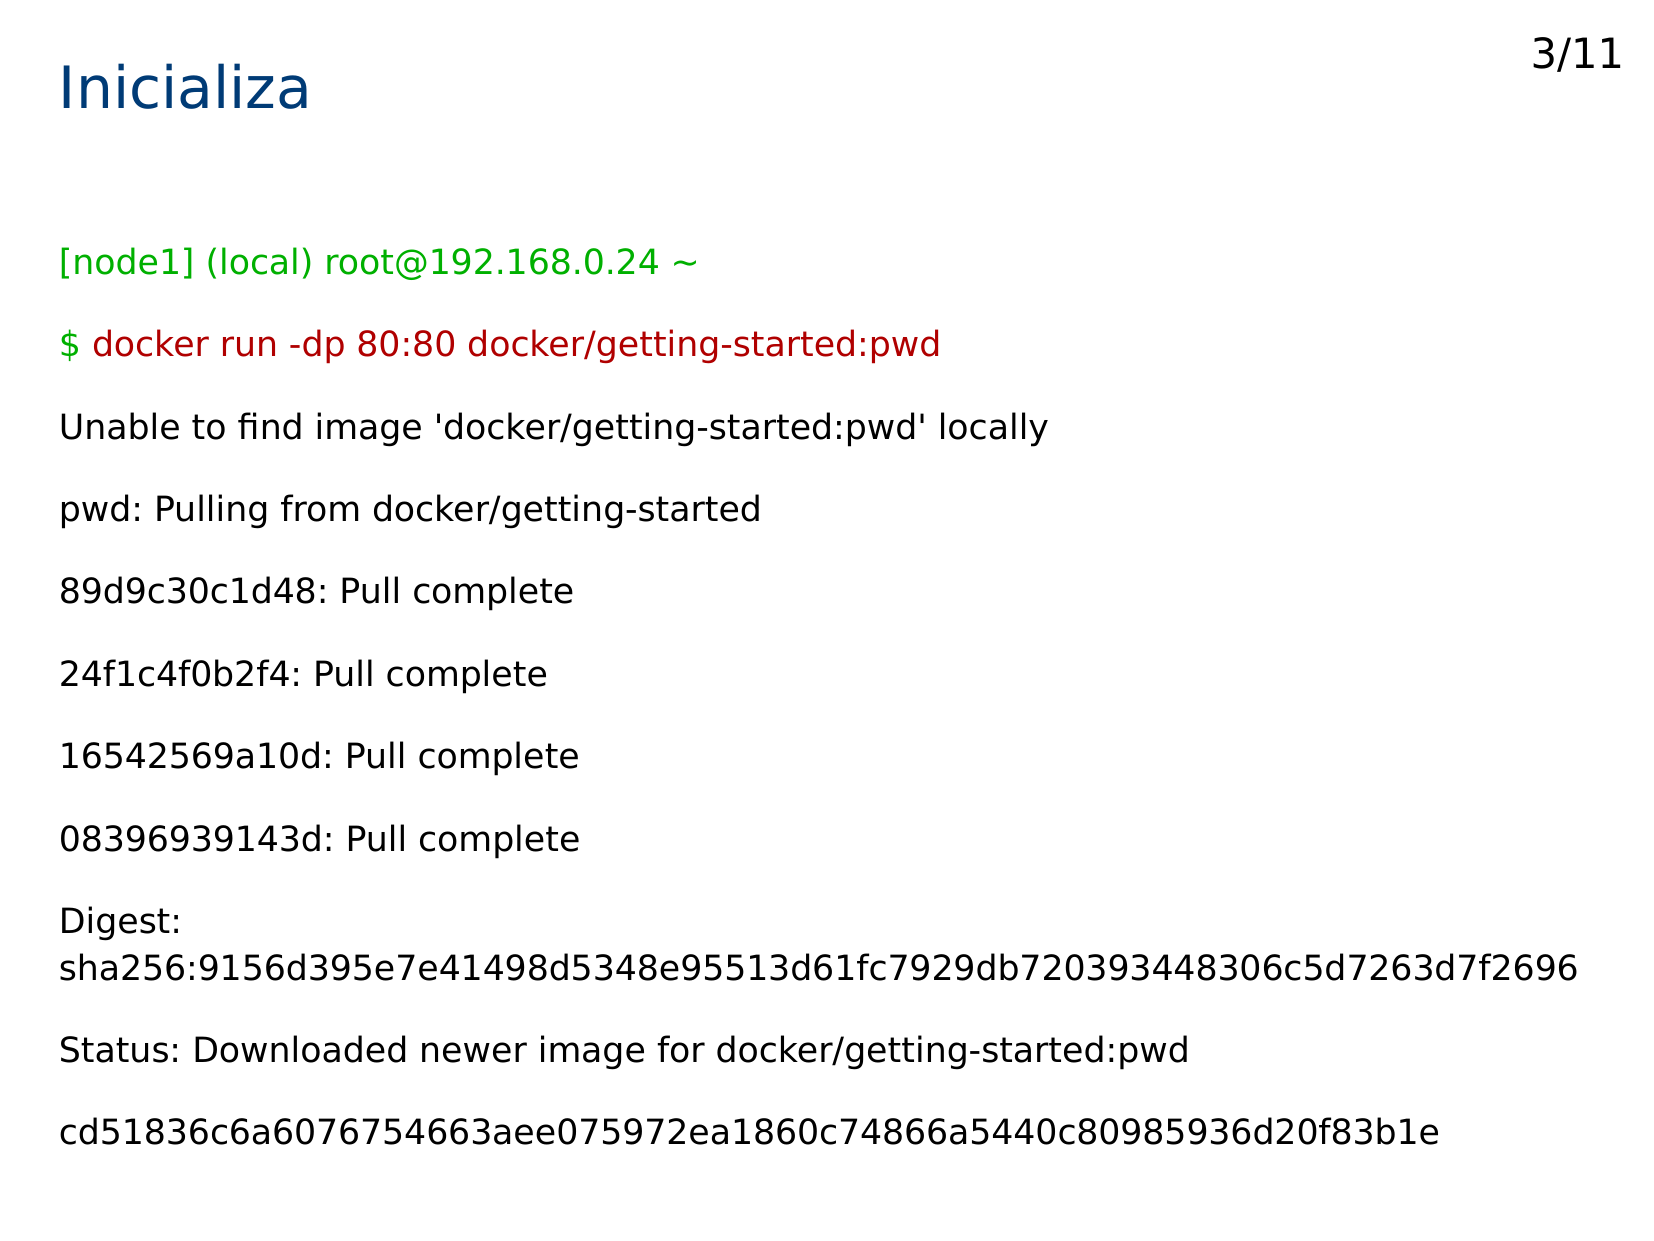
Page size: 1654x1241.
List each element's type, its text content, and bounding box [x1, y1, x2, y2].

title Inicializa [59, 29, 1506, 148]
list [node1] (local) root@192.168.0.24 ~ $ docker run -dp 80:80 docker/getting-started:pwd Unable to find image 'docker/getting-started:pwd' locally pwd: Pulling from docker/getting-started 89d9c30c1d48: Pull complete 24f1c4f0b2f4: Pull complete 16542569a10d: Pull complete 08396939143d: Pull complete Digest: sha256:9156d395e7e41498d5348e95513d61fc7929db720393448306c5d7263d7f2696 Status: Downloaded newer image for docker/getting-started:pwd cd51836c6a6076754663aee075972ea1860c74866a5440c80985936d20f83b1e [59, 236, 1595, 1211]
